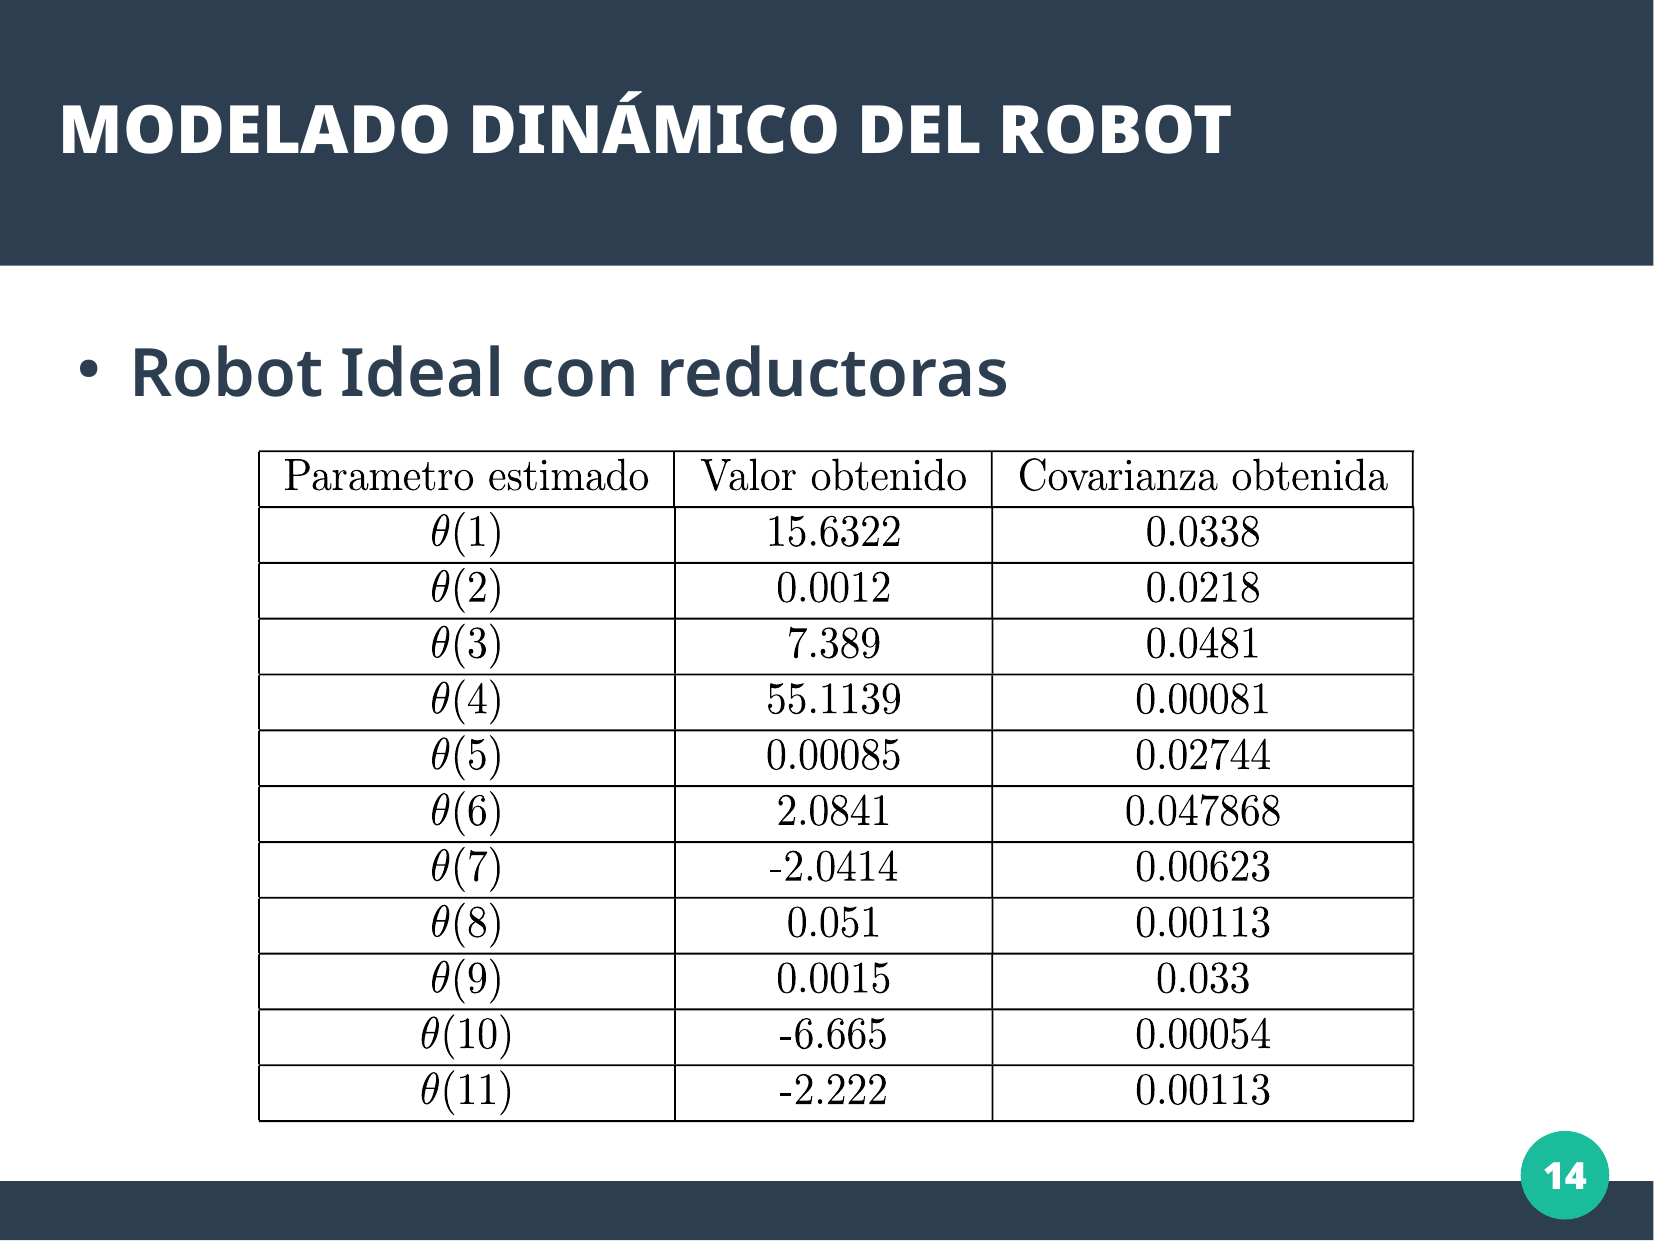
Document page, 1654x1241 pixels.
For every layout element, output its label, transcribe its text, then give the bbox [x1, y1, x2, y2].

text_box [258, 450, 1415, 1123]
list Robot Ideal con reductoras [59, 324, 1595, 1152]
title MODELADO DINÁMICO DEL ROBOT [59, 49, 1595, 207]
